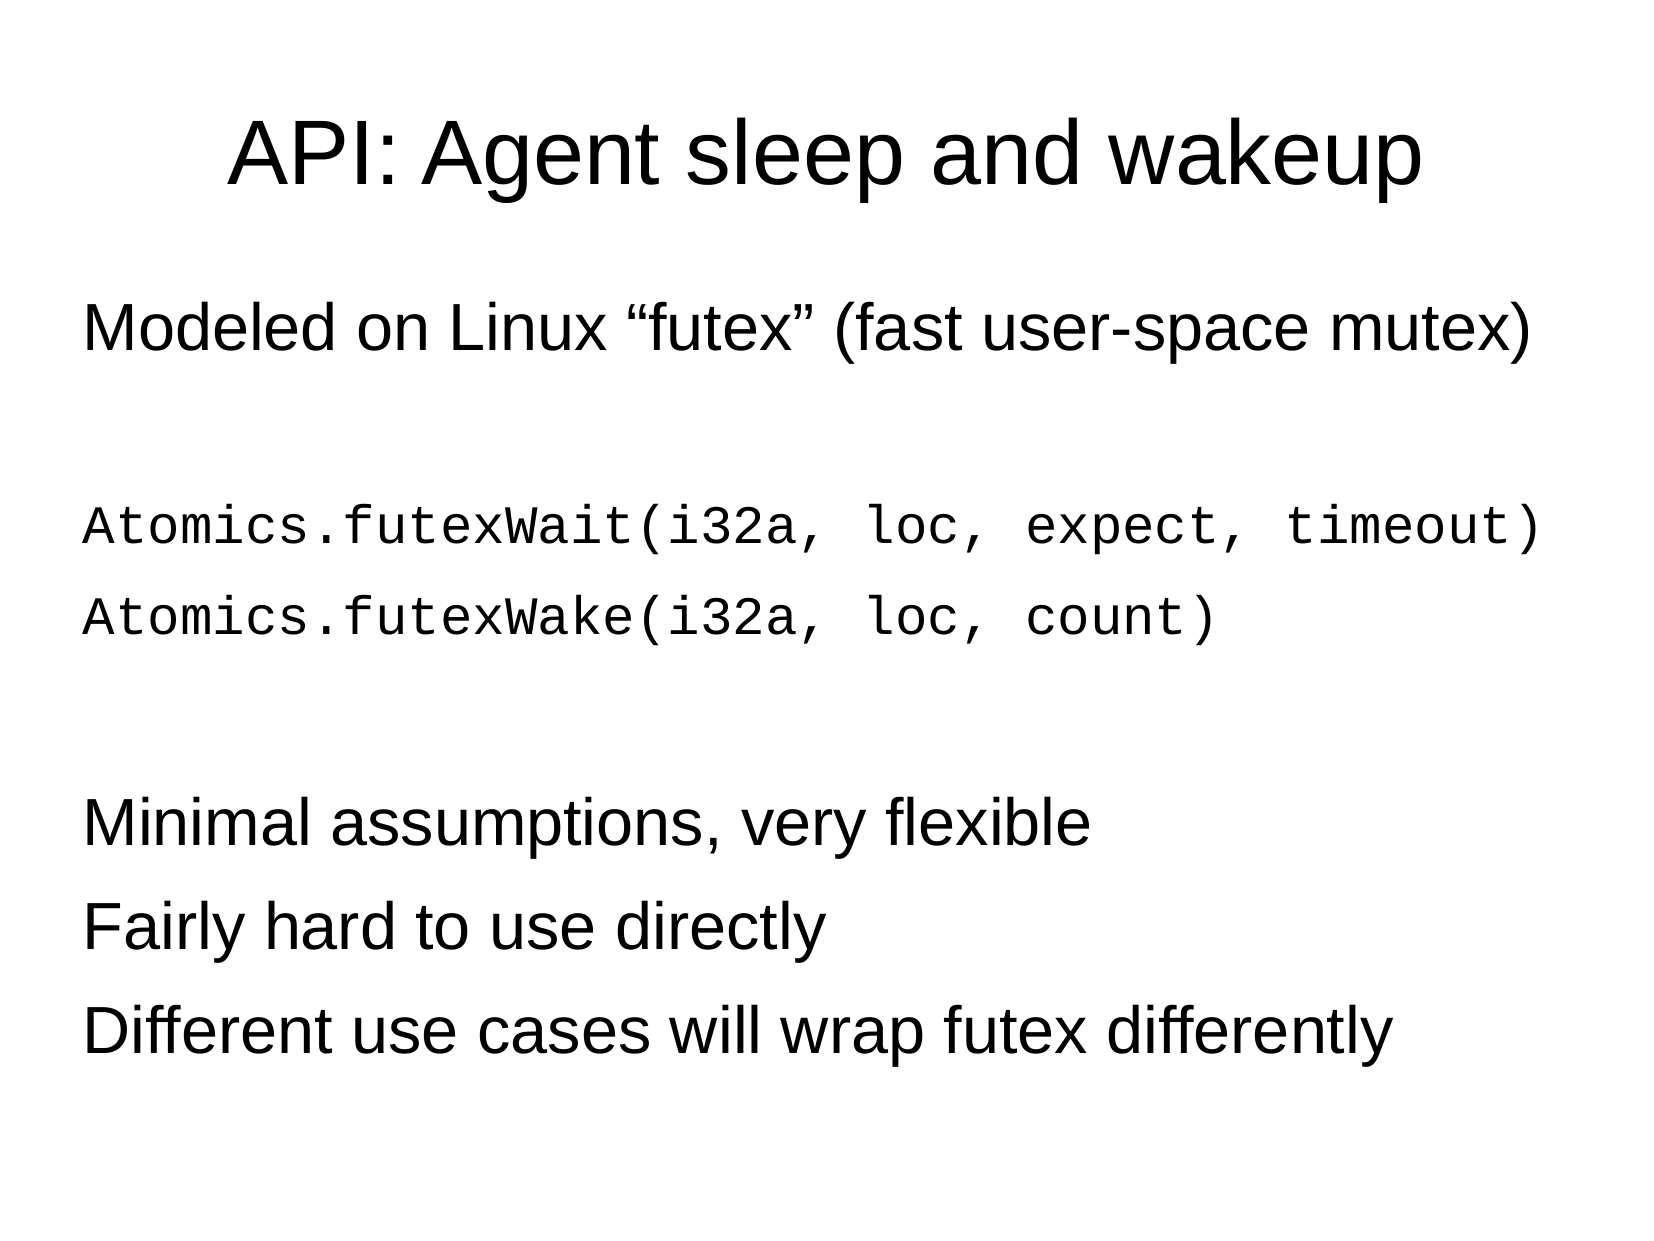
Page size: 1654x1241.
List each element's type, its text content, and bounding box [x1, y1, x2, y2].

list Modeled on Linux “futex” (fast user-space mutex) Atomics.futexWait(i32a, loc, expect, timeout) Atomics.futexWake(i32a, loc, count) Minimal assumptions, very flexible Fairly hard to use directly Different use cases will wrap futex differently [82, 290, 1571, 1109]
title API: Agent sleep and wakeup [82, 49, 1571, 257]
